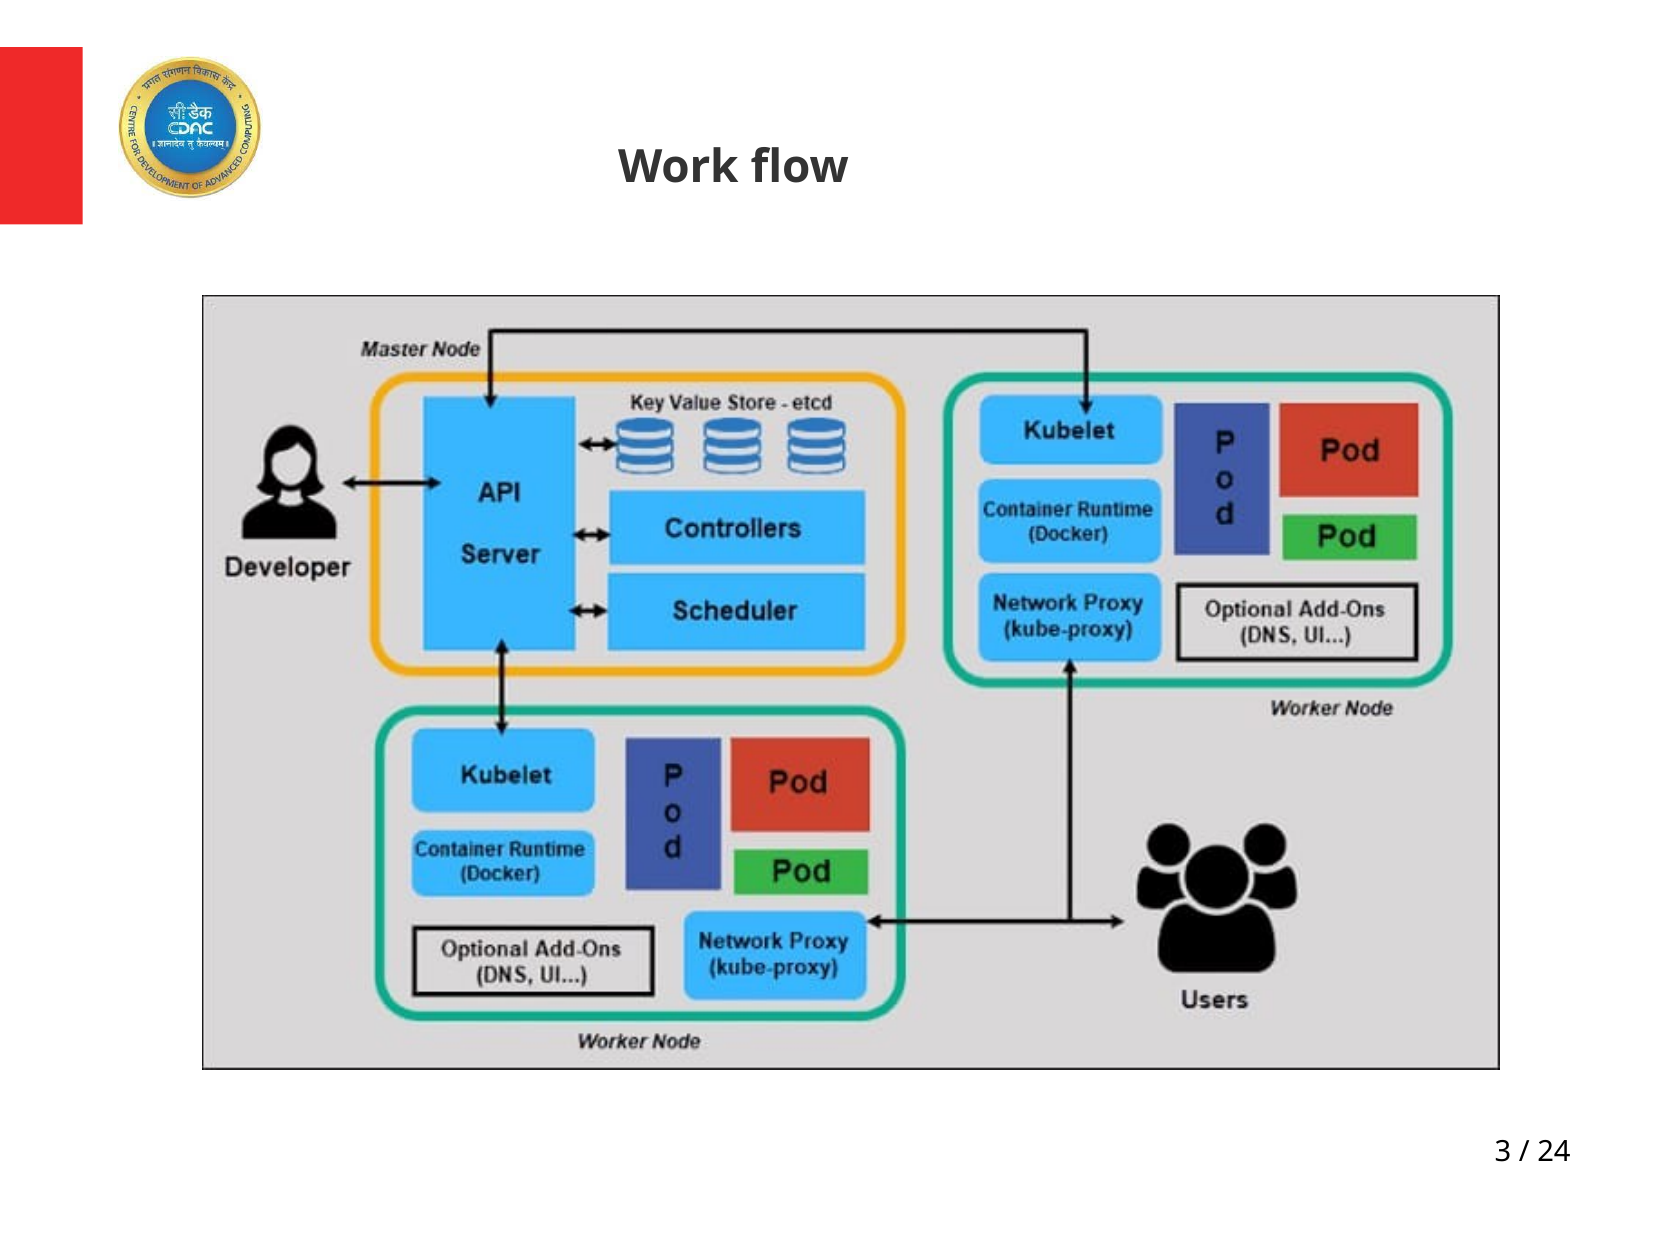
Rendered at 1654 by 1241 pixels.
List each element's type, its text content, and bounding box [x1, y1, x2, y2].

picture [118, 56, 263, 201]
picture [202, 295, 1501, 1070]
title Work flow [366, 70, 1441, 258]
